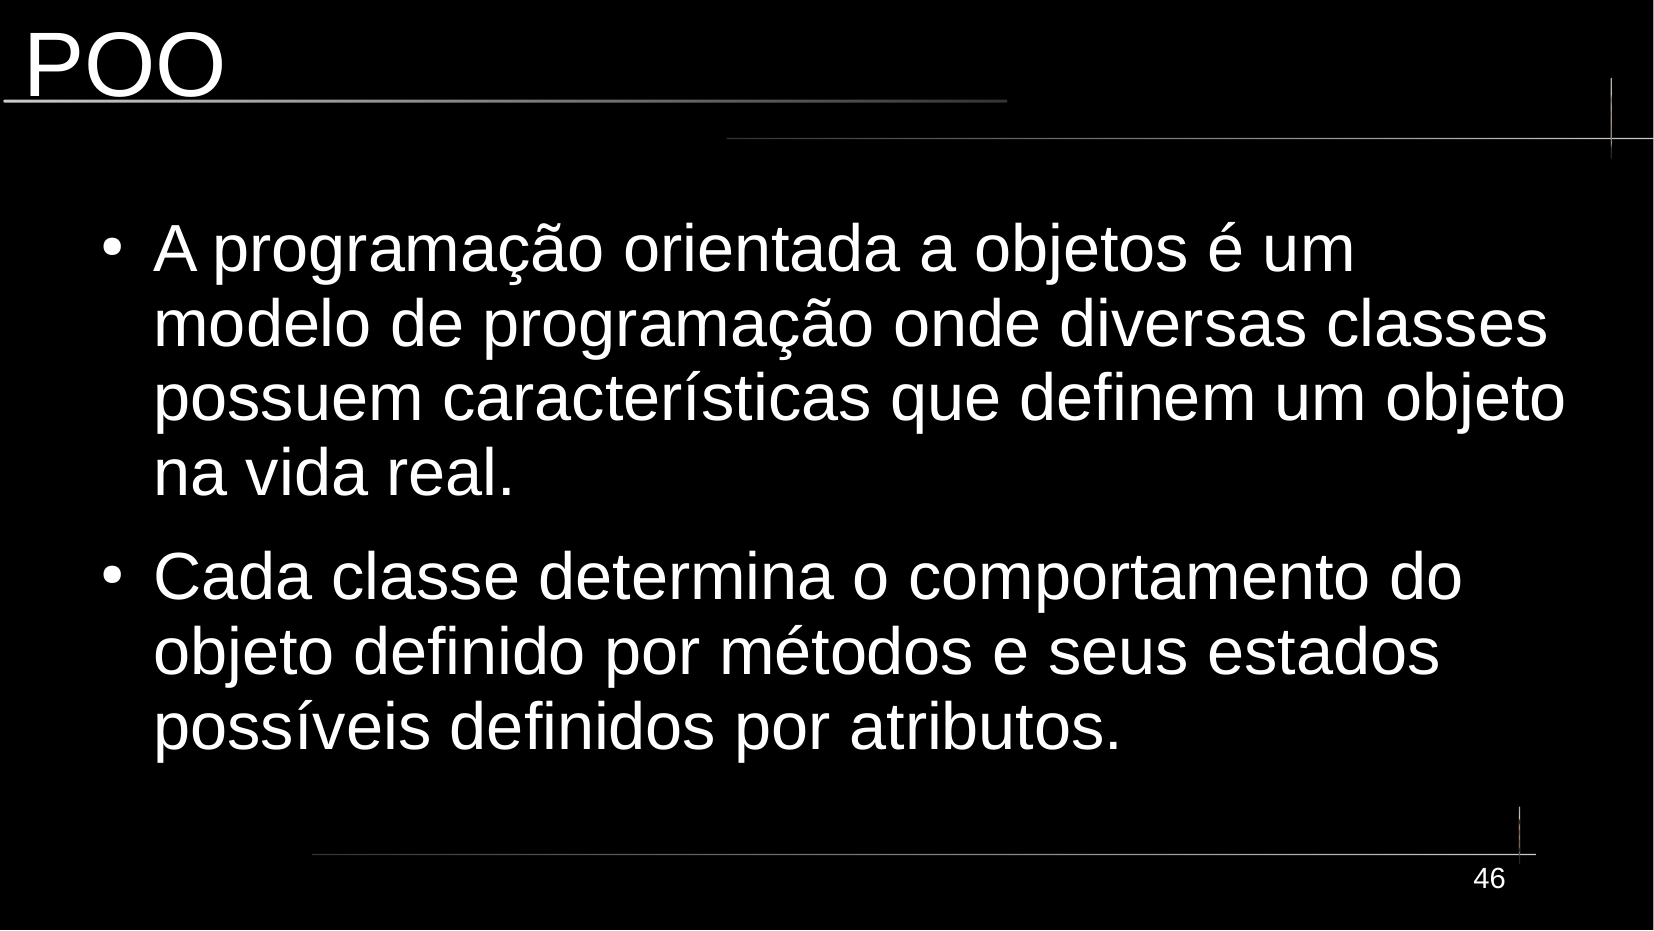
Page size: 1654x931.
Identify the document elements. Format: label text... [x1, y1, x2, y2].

title POO [23, 11, 1589, 119]
subtitle A programação orientada a objetos é um modelo de programação onde diversas classes possuem características que definem um objeto na vida real. Cada classe determina o comportamento do objeto definido por métodos e seus estados possíveis definidos por atributos. [82, 210, 1571, 764]
